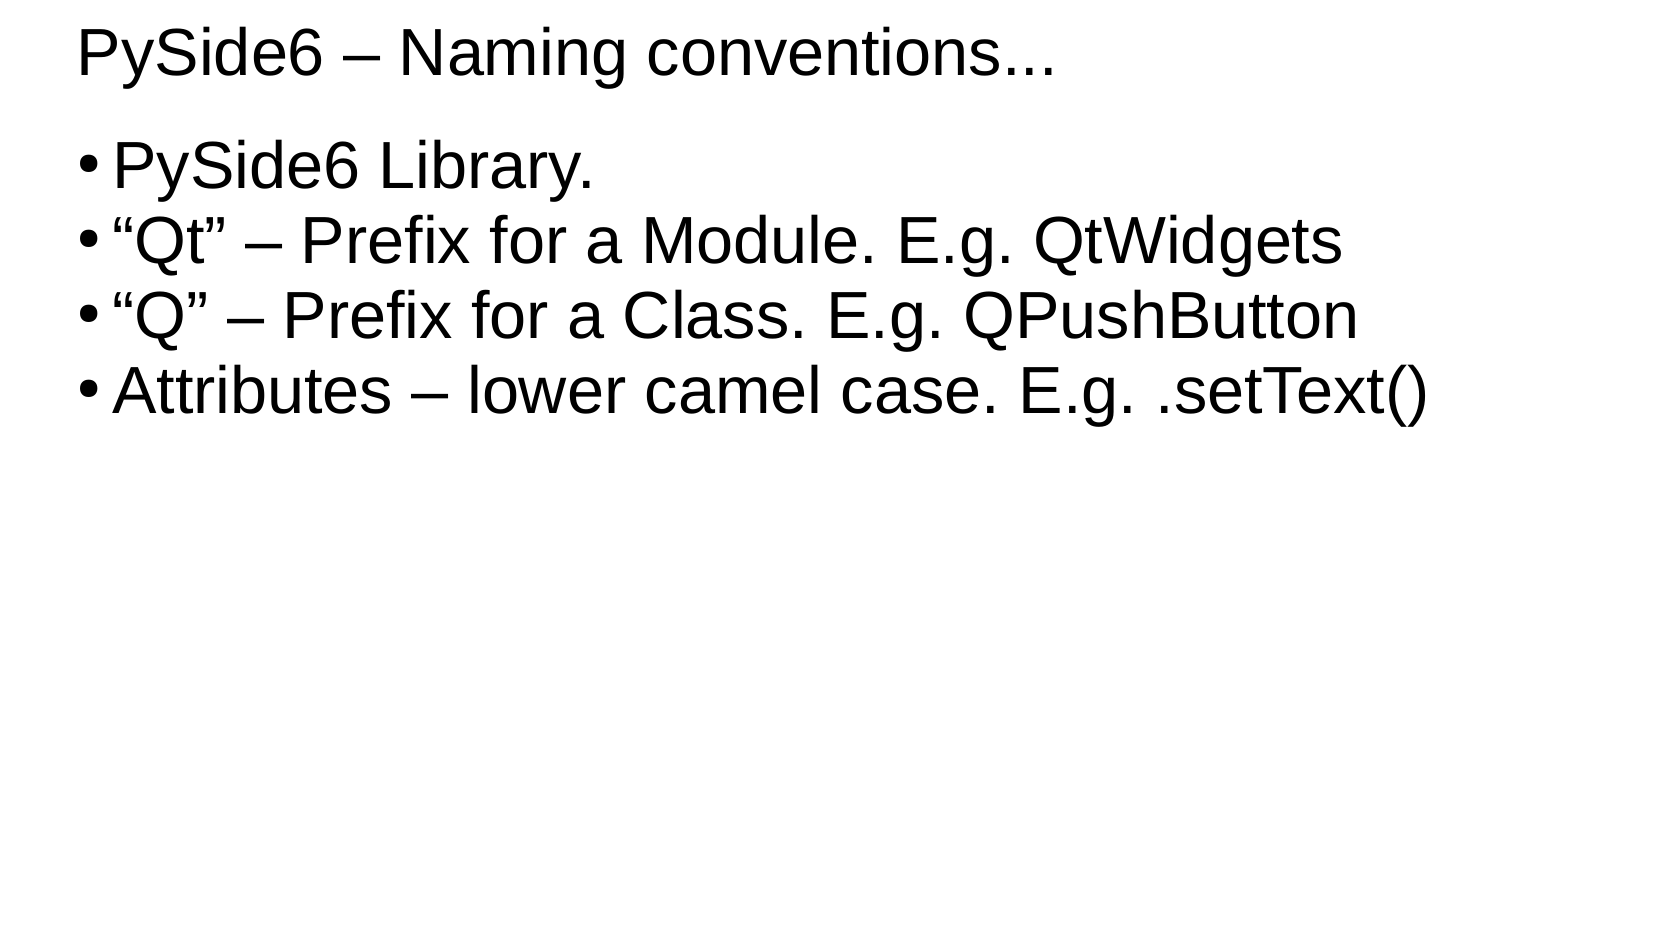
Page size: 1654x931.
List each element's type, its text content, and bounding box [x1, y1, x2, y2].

subtitle PySide6 – Naming conventions... [76, 14, 1625, 117]
text_box PySide6 Library. “Qt” – Prefix for a Module. E.g. QtWidgets “Q” – Prefix for a Class. E.g. QPushButton Attributes – lower camel case. E.g. .setText() [76, 128, 1565, 664]
